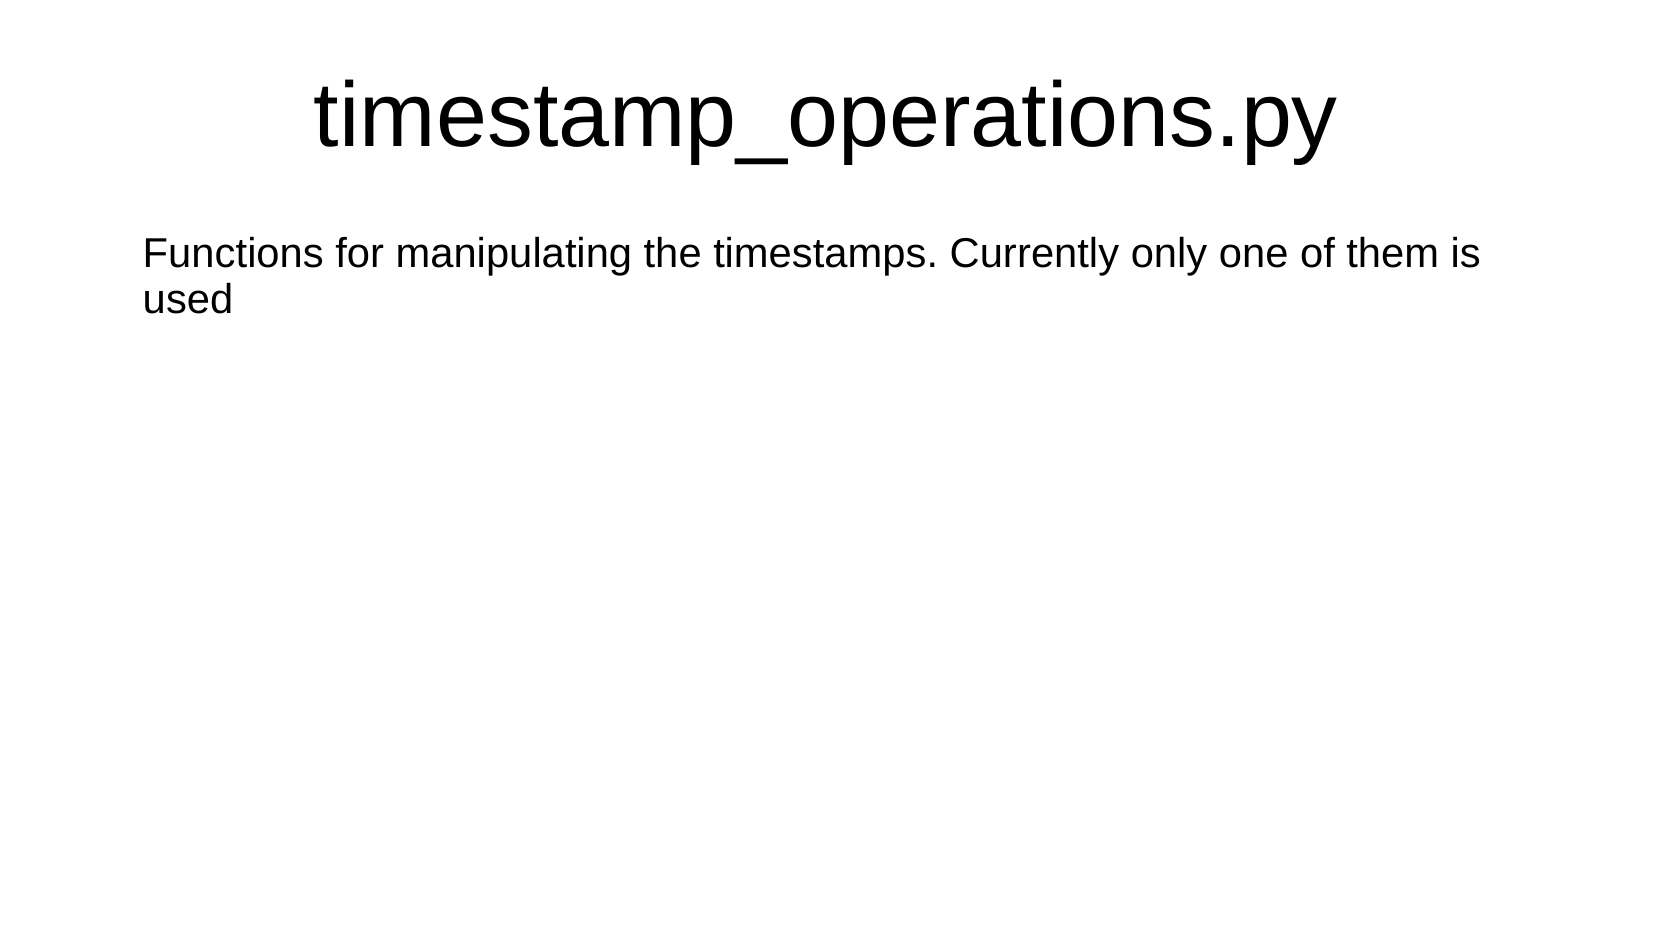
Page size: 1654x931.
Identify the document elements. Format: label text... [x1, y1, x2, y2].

list Functions for manipulating the timestamps. Currently only one of them is used [71, 229, 1561, 769]
title timestamp_operations.py [82, 37, 1571, 193]
